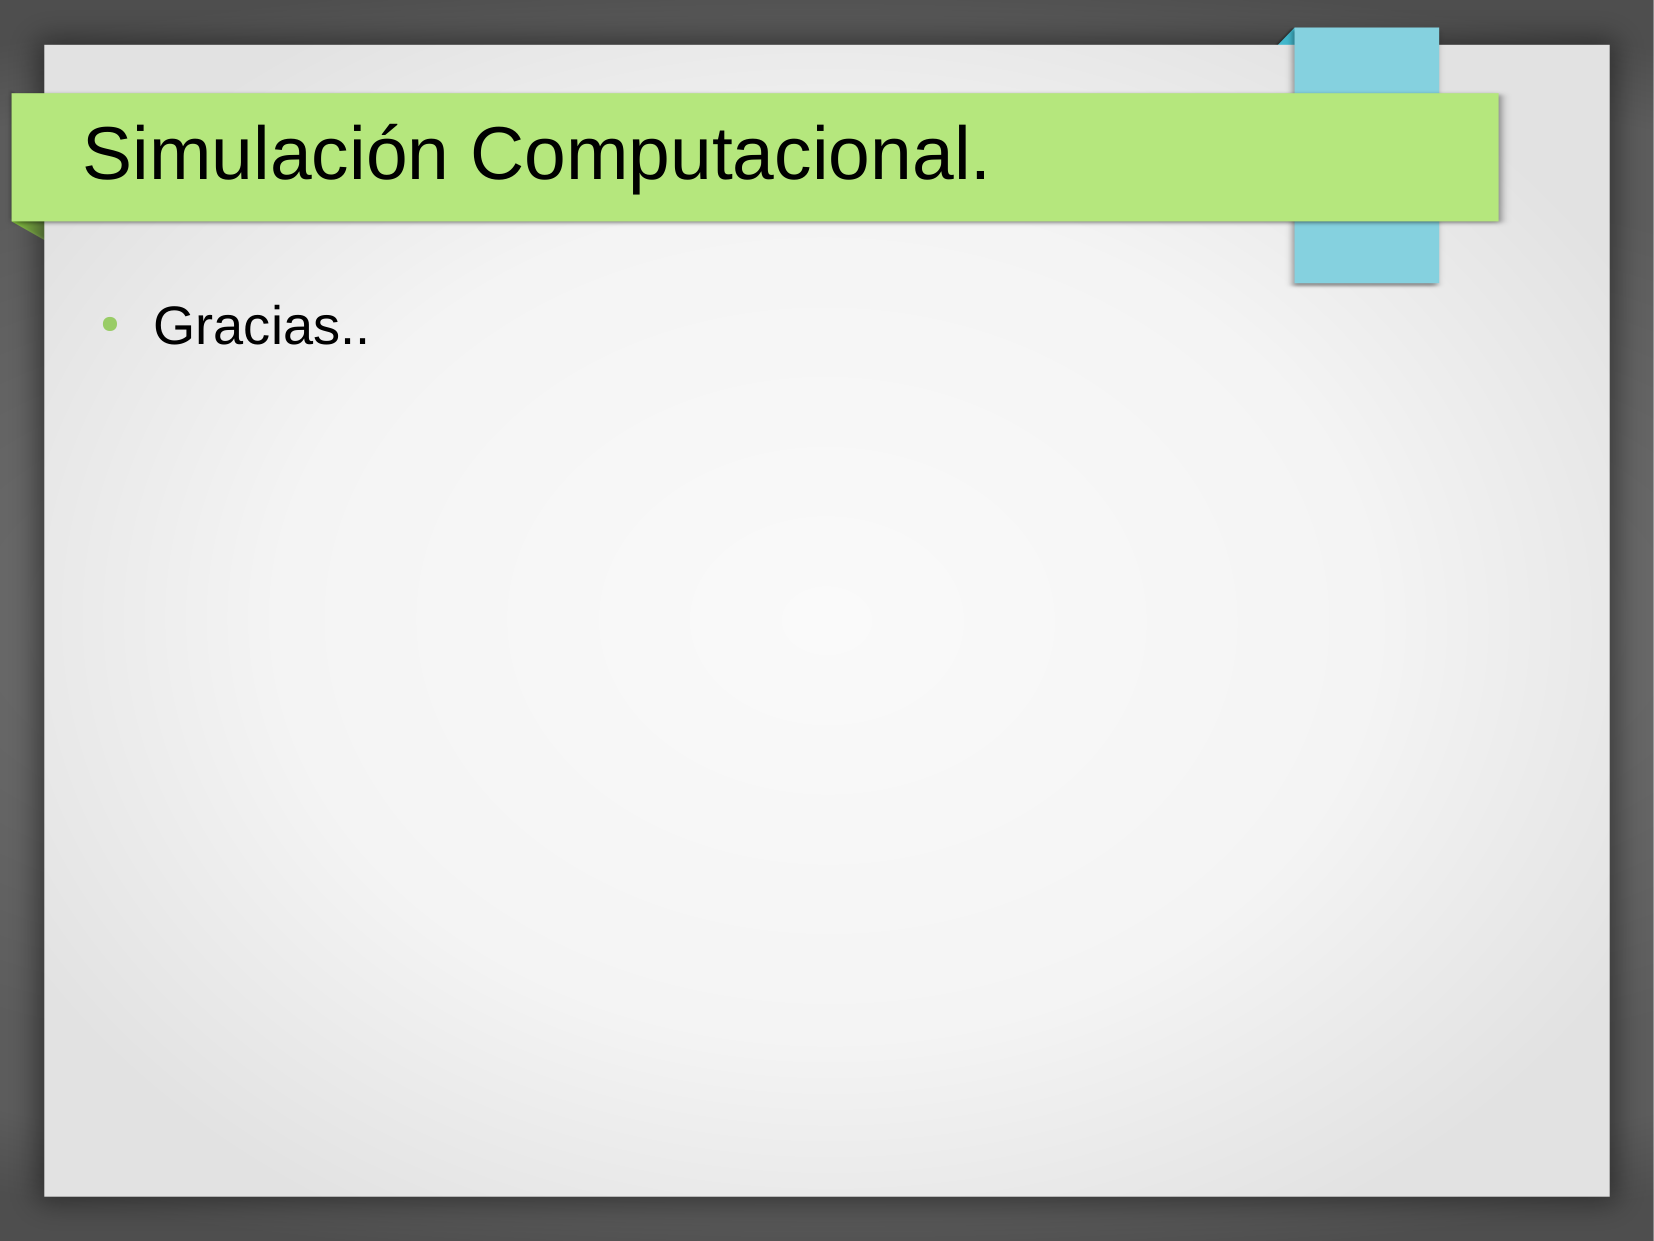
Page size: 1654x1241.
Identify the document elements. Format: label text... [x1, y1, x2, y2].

title Simulación Computacional. [82, 94, 1264, 213]
list Gracias.. [82, 295, 1571, 1015]
picture [0, 0, 1654, 1241]
